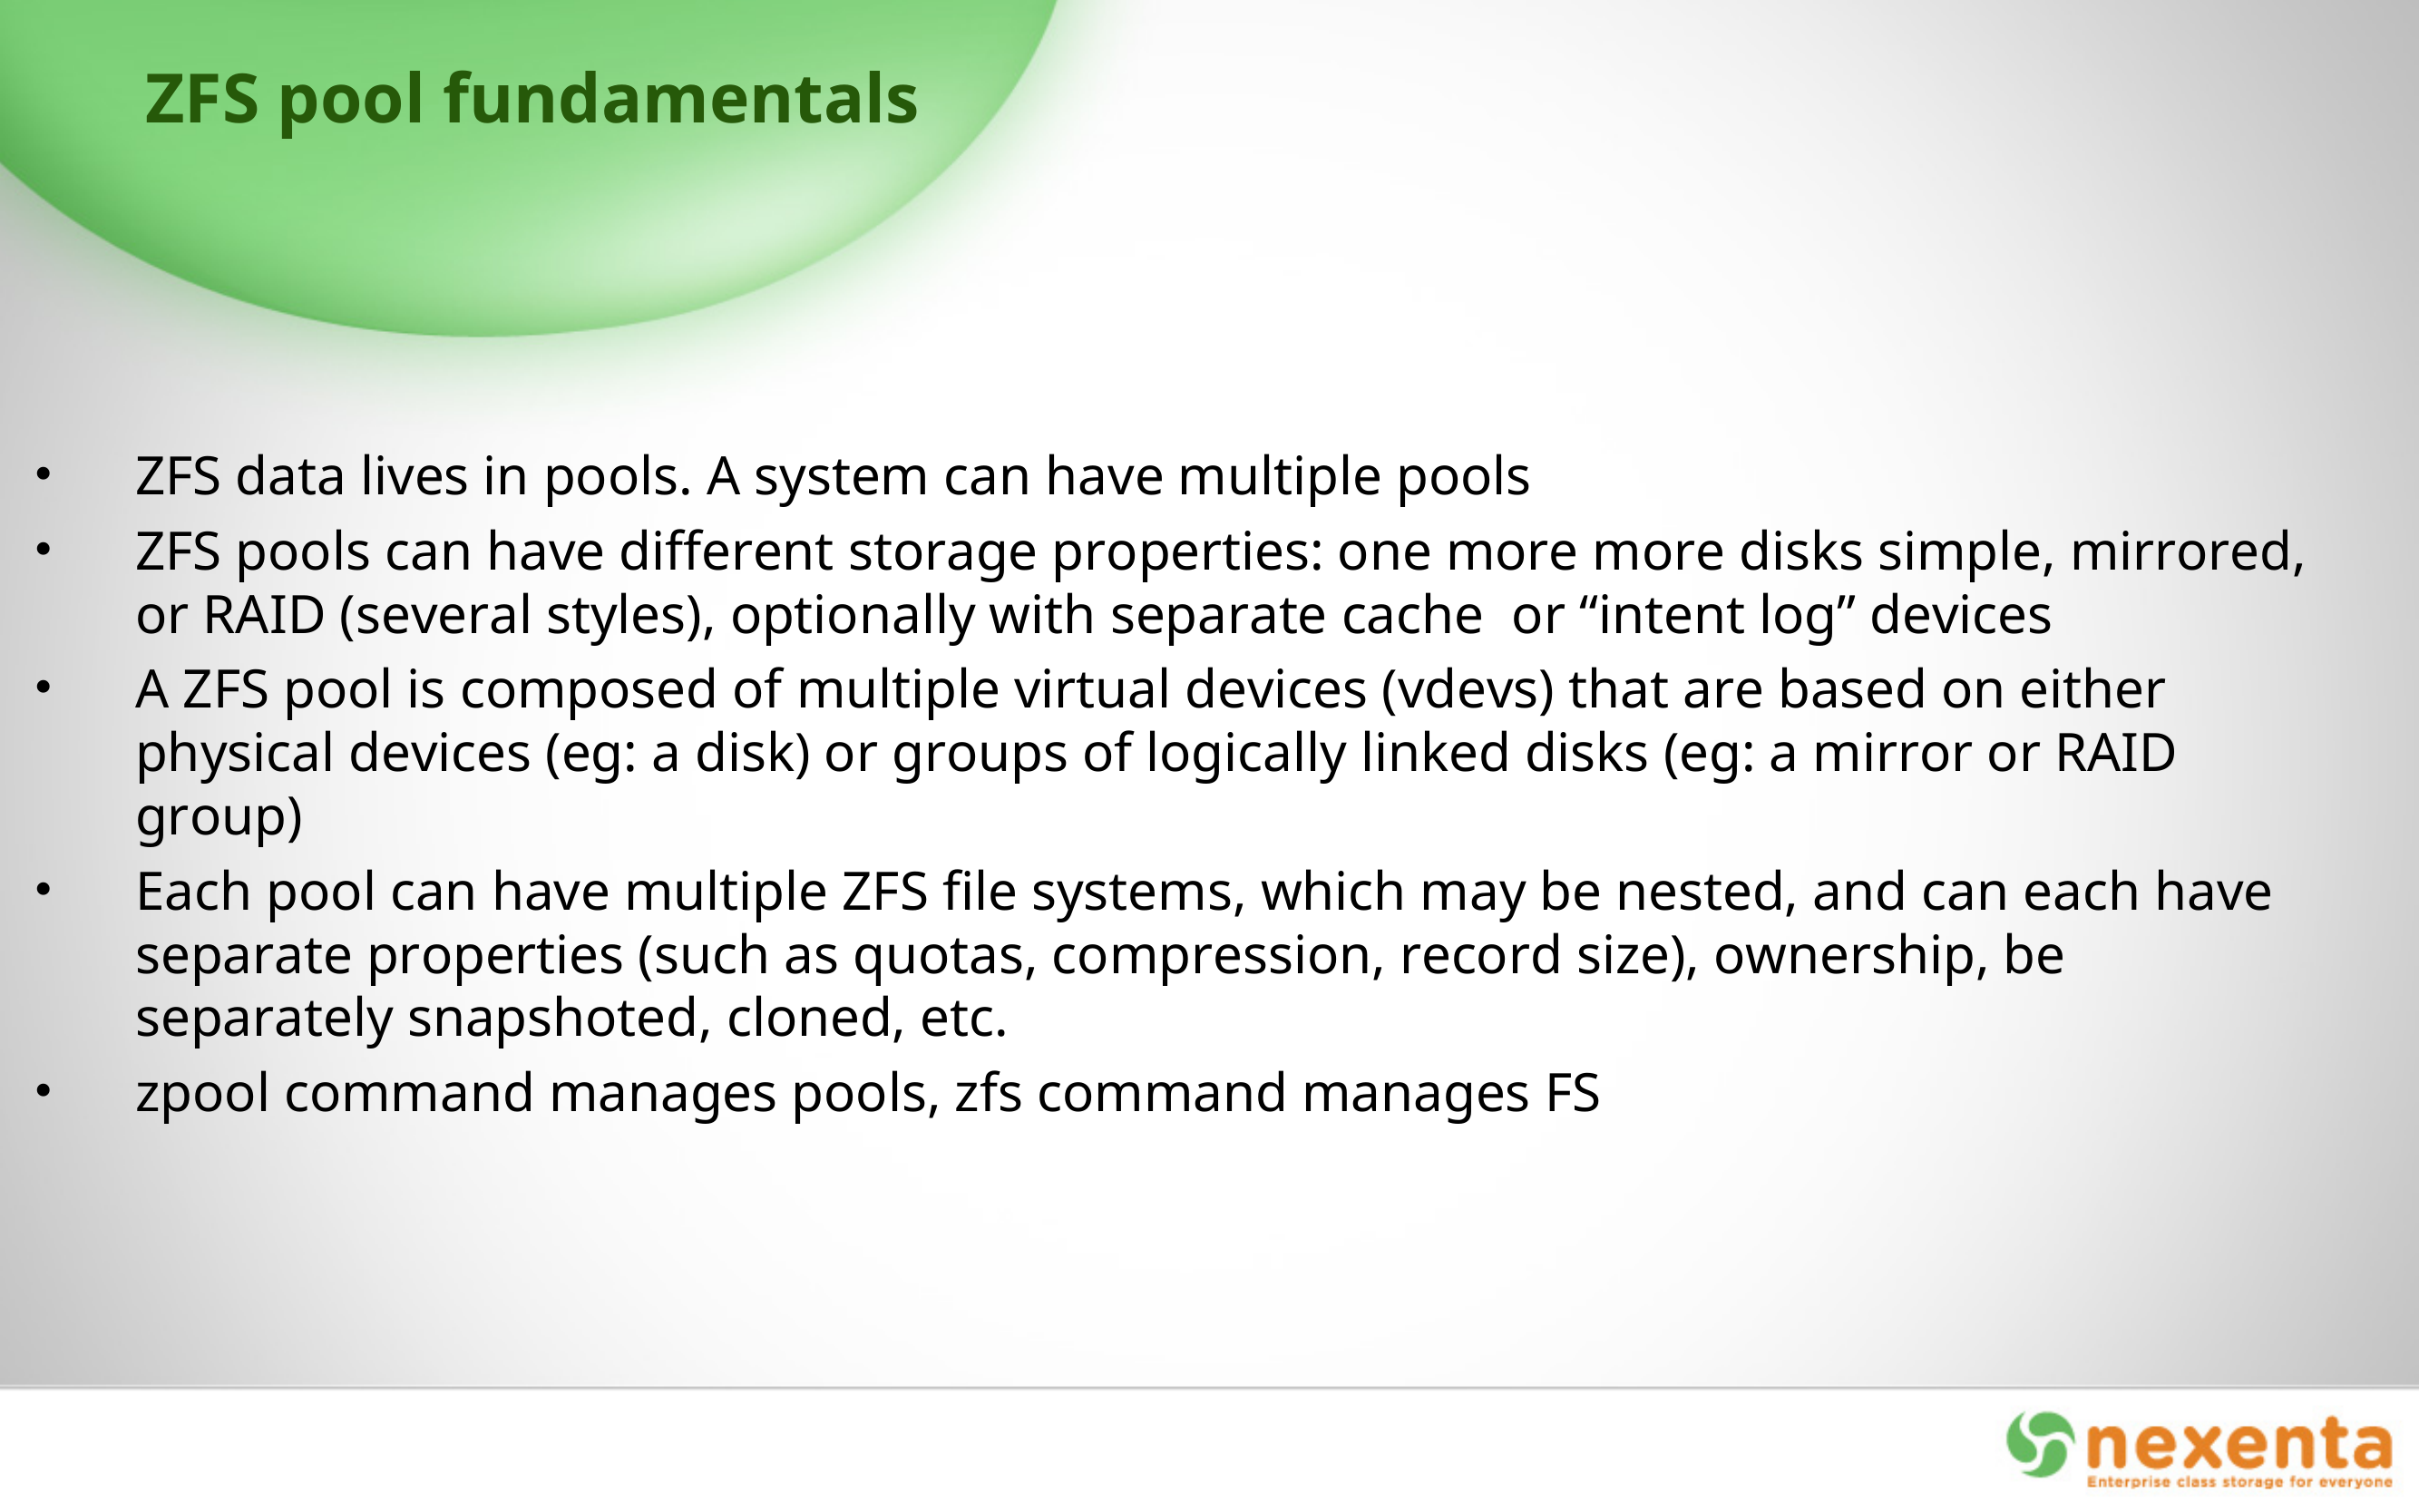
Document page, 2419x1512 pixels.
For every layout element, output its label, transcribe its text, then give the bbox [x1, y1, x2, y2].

text_box ZFS data lives in pools. A system can have multiple pools ZFS pools can have different storage properties: one more more disks simple, mirrored, or RAID (several styles), optionally with separate cache or “intent log” devices A ZFS pool is composed of multiple virtual devices (vdevs) that are based on either physical devices (eg: a disk) or groups of logically linked disks (eg: a mirror or RAID group) Each pool can have multiple ZFS file systems, which may be nested, and can each have separate properties (such as quotas, compression, record size), ownership, be separately snapshoted, cloned, etc. zpool command manages pools, zfs command manages FS [34, 442, 2314, 1214]
picture [0, 0, 2419, 1512]
text_box ZFS pool fundamentals [145, 54, 987, 240]
